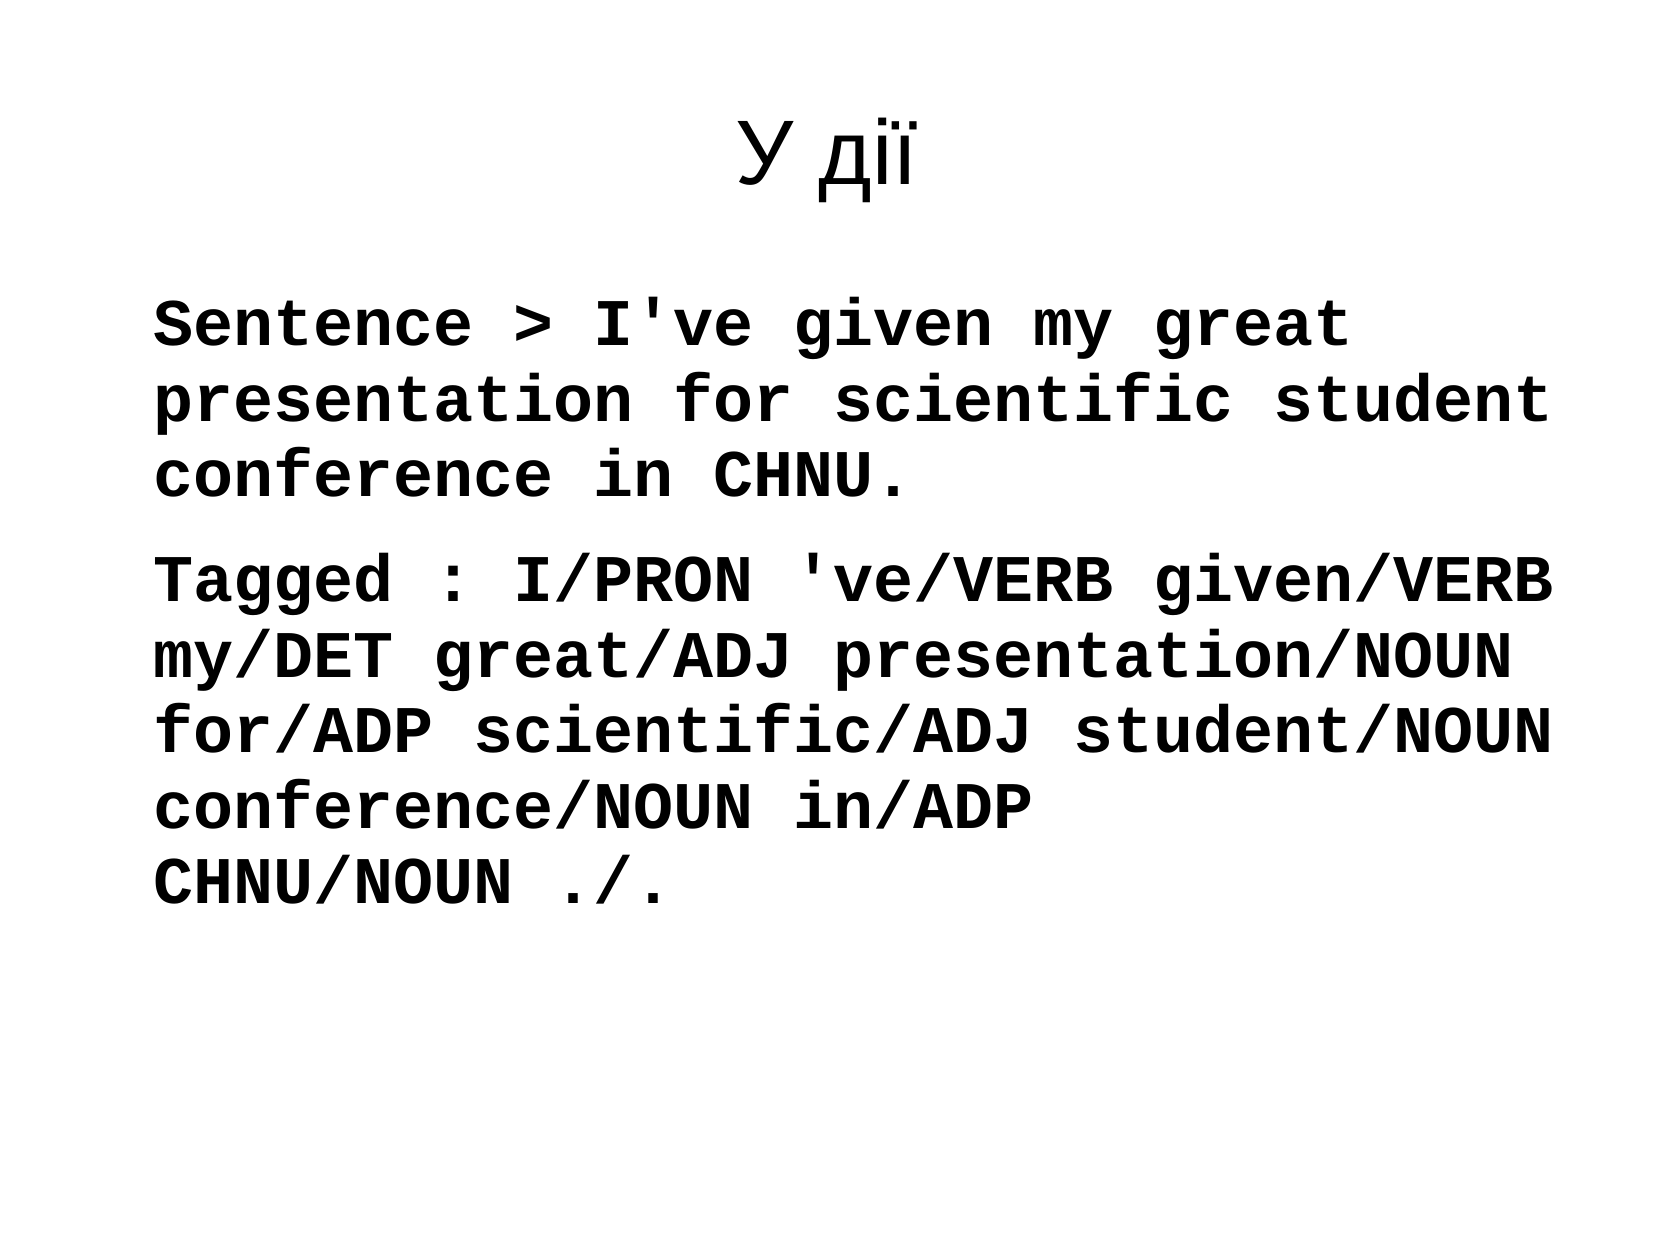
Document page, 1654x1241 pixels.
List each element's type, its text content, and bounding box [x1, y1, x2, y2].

title У дії [82, 49, 1571, 257]
list Sentence > I've given my great presentation for scientific student conference in CHNU. Tagged : I/PRON 've/VERB given/VERB my/DET great/ADJ presentation/NOUN for/ADP scientific/ADJ student/NOUN conference/NOUN in/ADP CHNU/NOUN ./. [82, 290, 1571, 1010]
